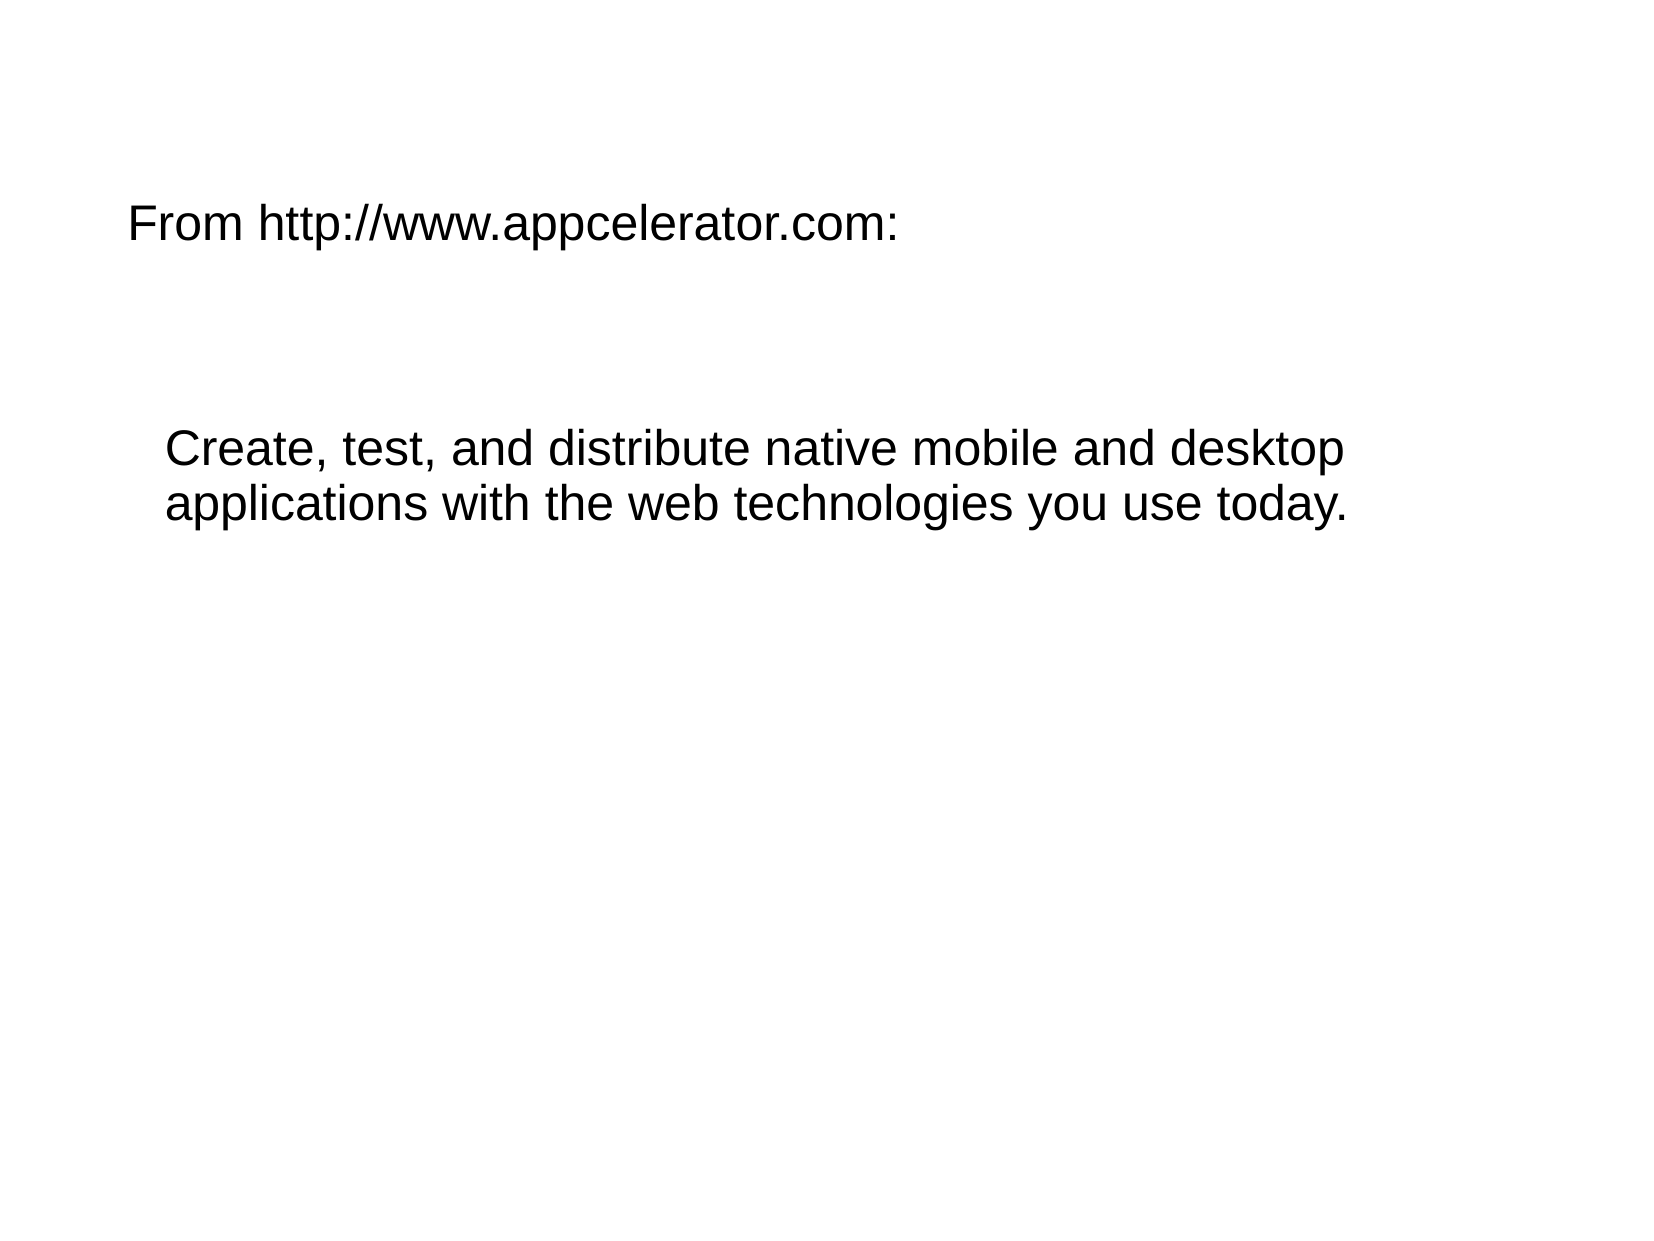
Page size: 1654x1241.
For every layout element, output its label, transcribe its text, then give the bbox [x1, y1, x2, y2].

text_box From http://www.appcelerator.com: [112, 187, 1501, 265]
text_box Create, test, and distribute native mobile and desktop applications with the web technologies you use today. [150, 412, 1463, 552]
